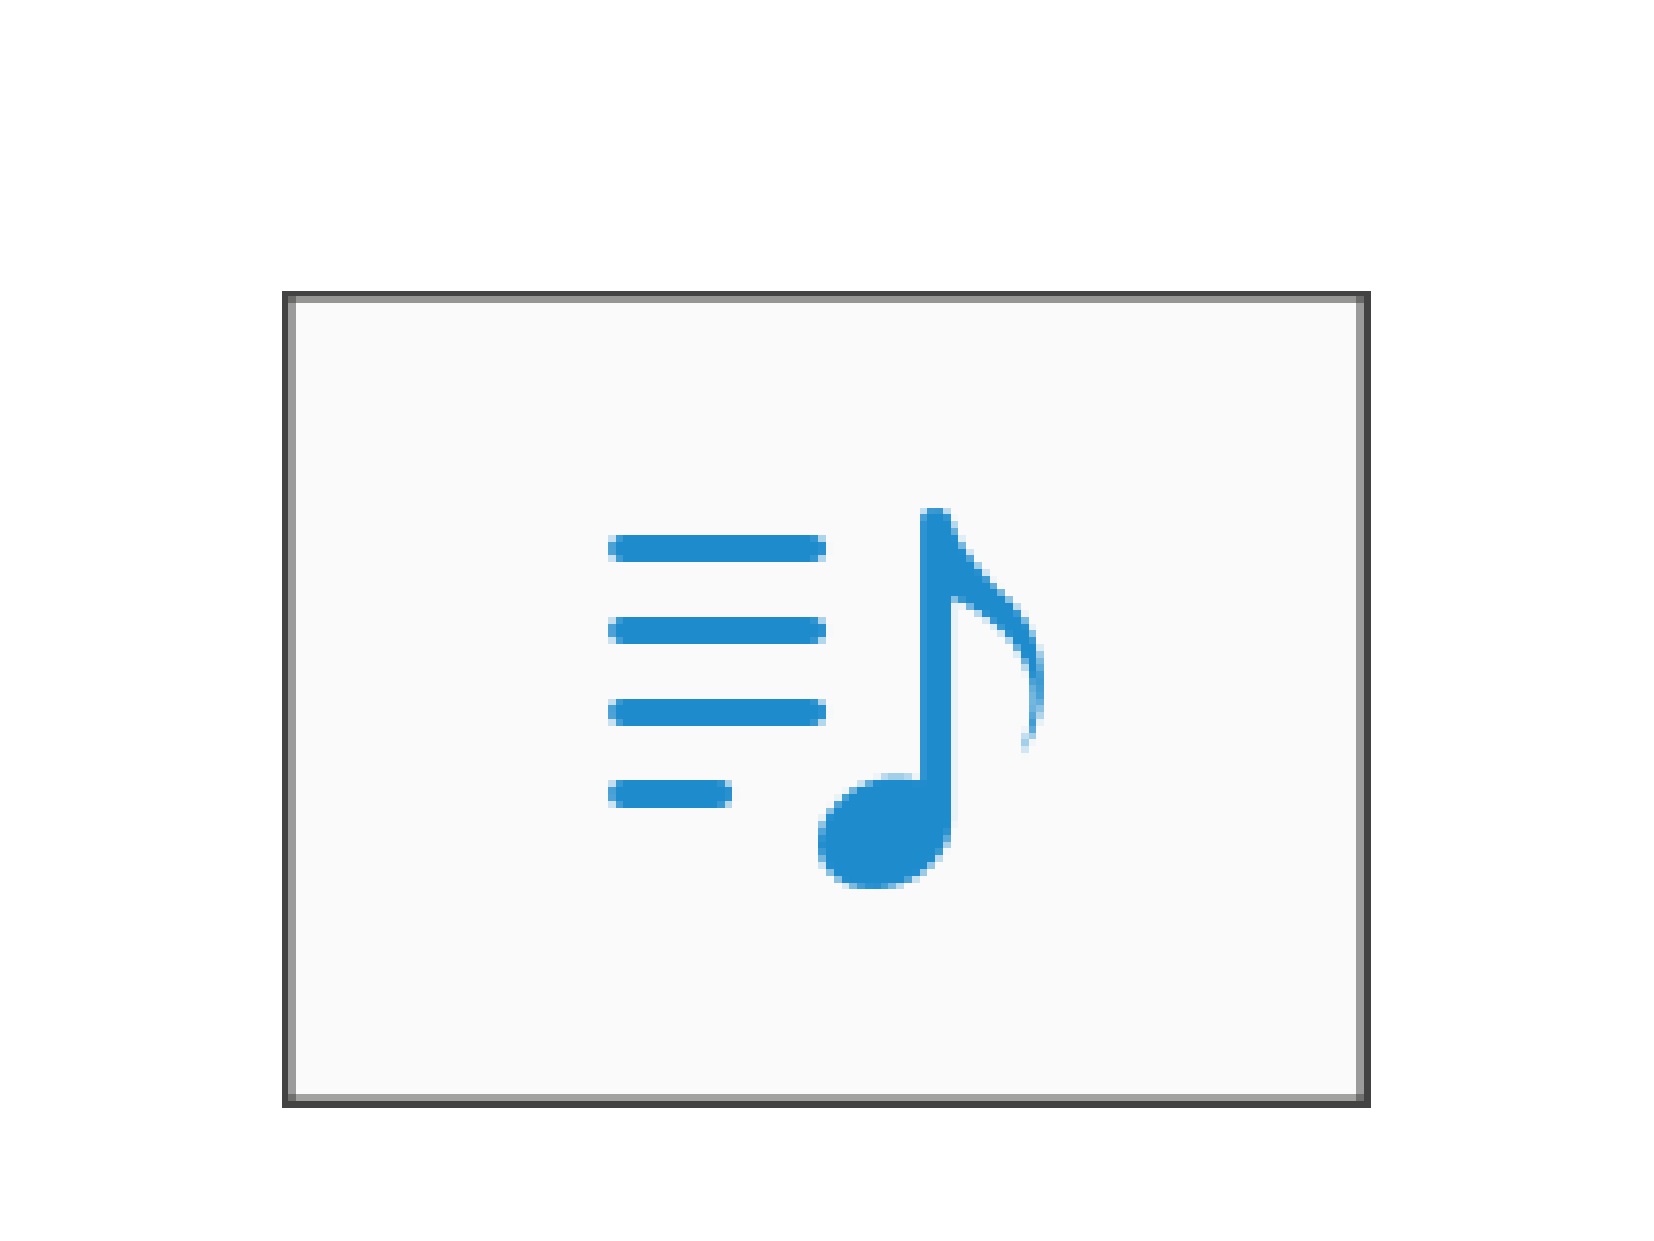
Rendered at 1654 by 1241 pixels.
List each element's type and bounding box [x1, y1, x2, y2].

text_box [281, 290, 1373, 1109]
